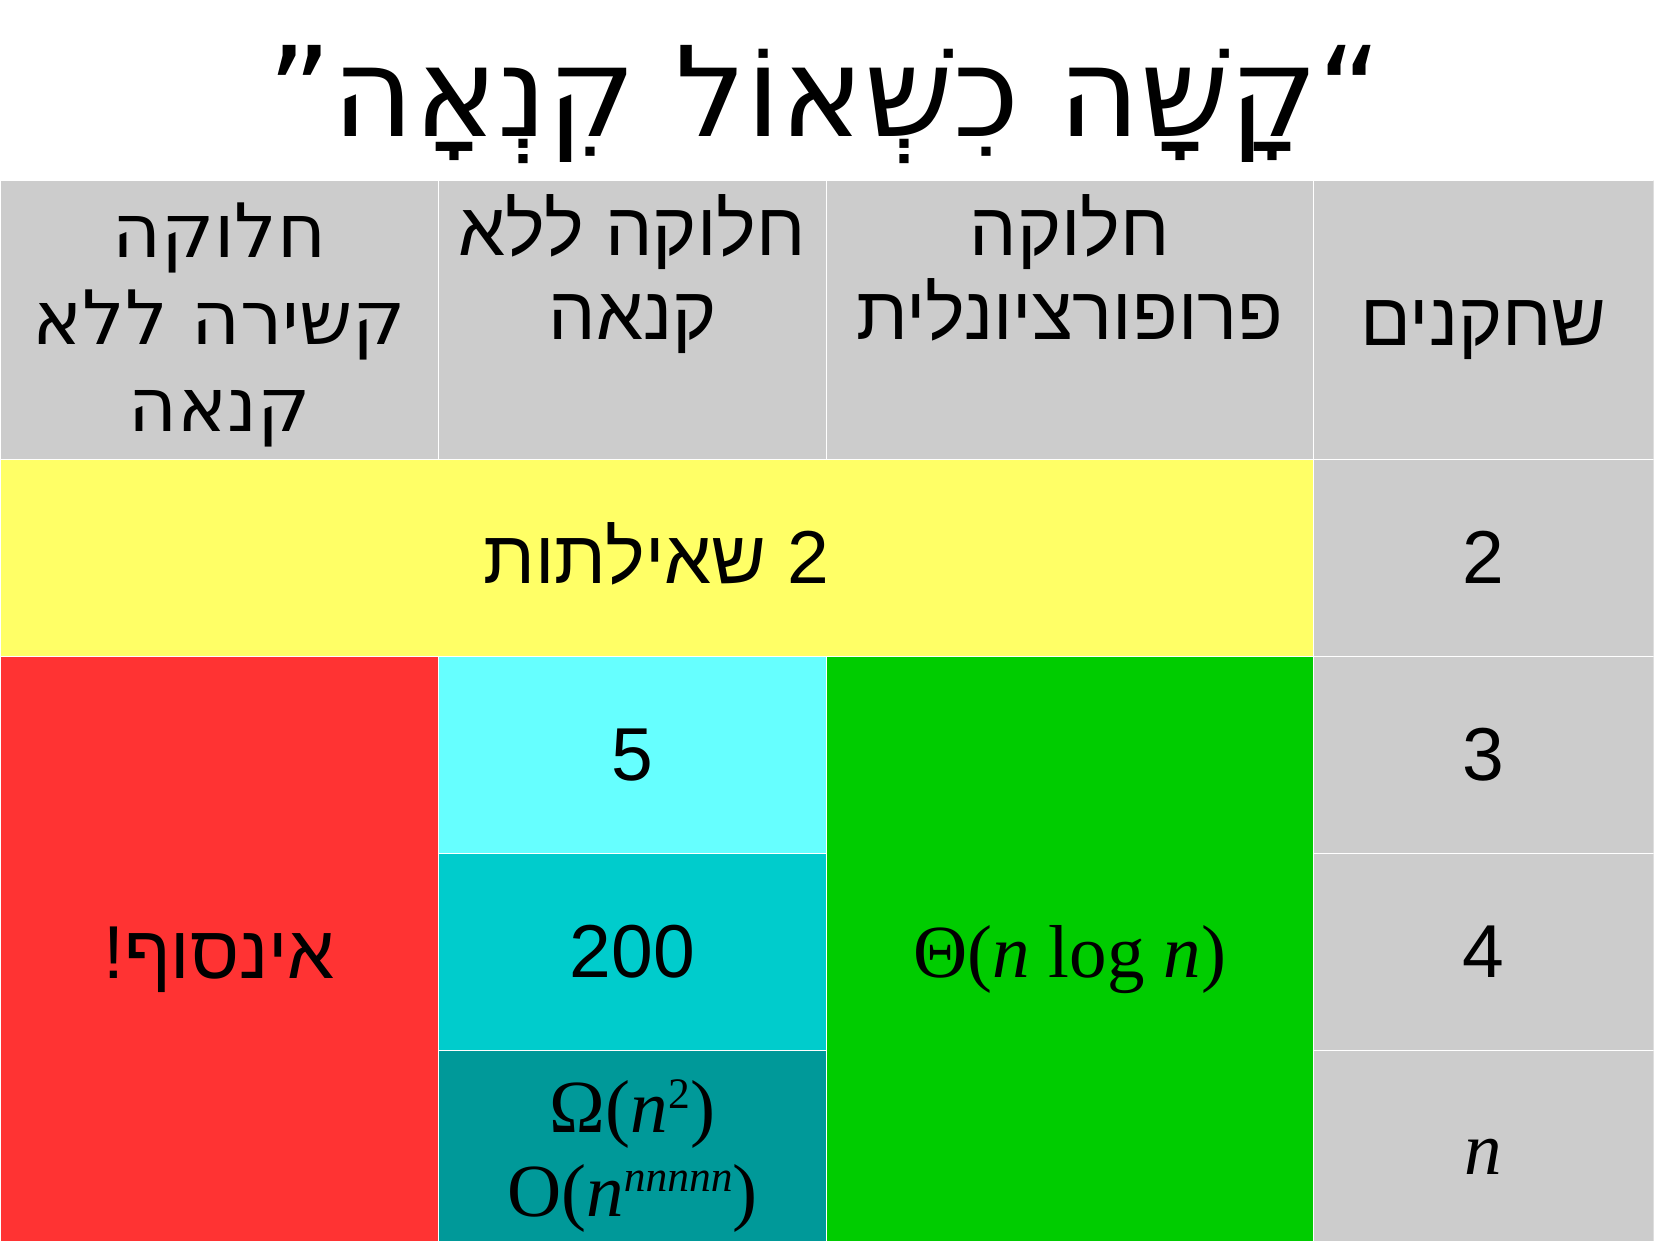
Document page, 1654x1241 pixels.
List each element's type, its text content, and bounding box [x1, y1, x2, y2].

title “קָשָׁה כִשְׁאוֹל קִנְאָה” [30, 7, 1654, 166]
table_header חלוקה פרופורציונלית [827, 181, 1313, 459]
table_header חלוקה ללא קנאה [439, 181, 826, 459]
table_cell n [1314, 1051, 1654, 1241]
table_cell 2 שאילתות [1, 460, 1313, 656]
table_cell Ω(n2) O(nnnnnn) [439, 1051, 826, 1241]
table_header שחקנים [1314, 181, 1654, 459]
table_header חלוקה קשירה ללא קנאה [1, 181, 438, 459]
table_cell אינסוף! [1, 657, 438, 1241]
table_cell 3 [1314, 657, 1654, 853]
table_cell 5 [439, 657, 826, 853]
table_cell 4 [1314, 854, 1654, 1050]
table_cell 2 [1314, 460, 1654, 656]
table_cell Θ(n log n) [827, 657, 1313, 1241]
table_cell 200 [439, 854, 826, 1050]
